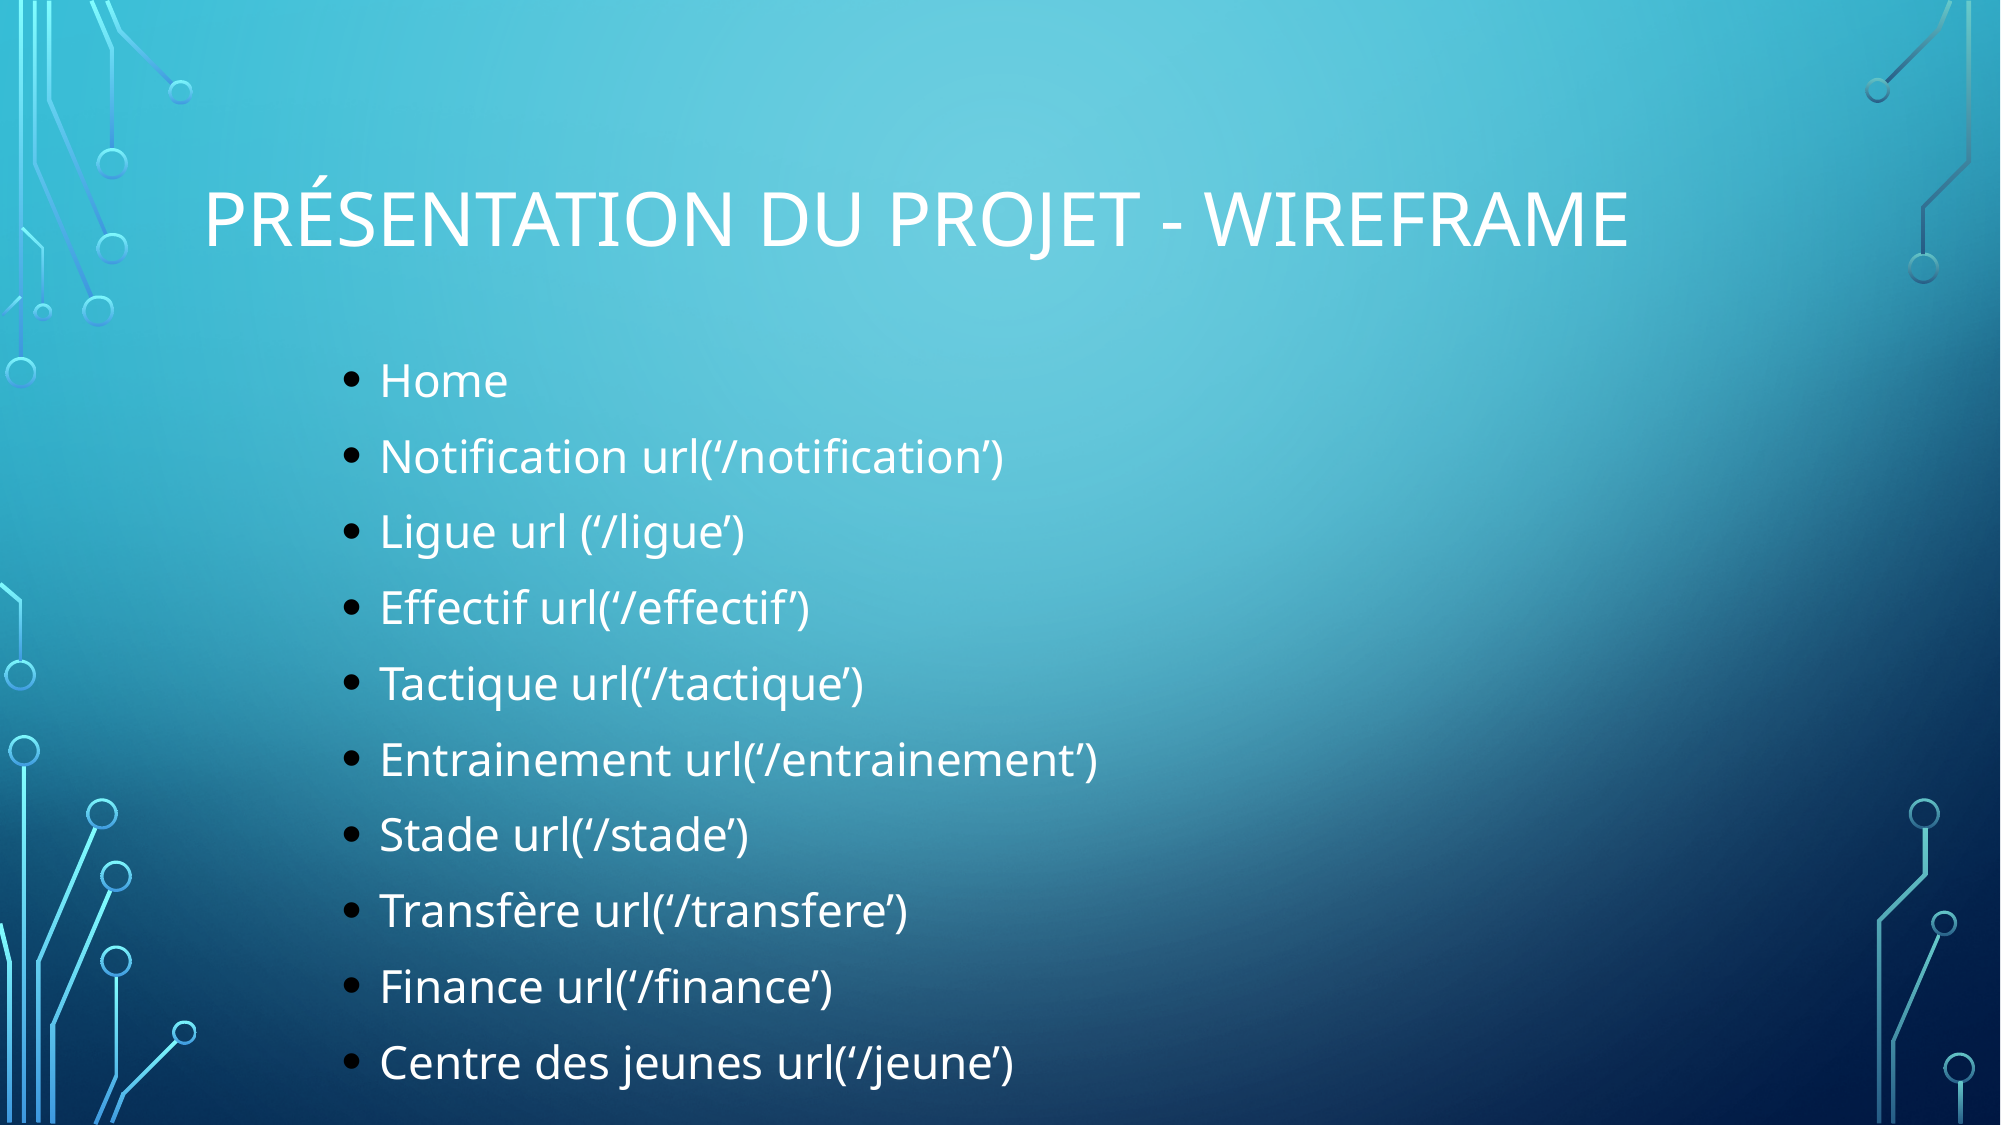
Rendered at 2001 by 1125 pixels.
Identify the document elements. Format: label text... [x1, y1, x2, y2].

title Présentation du projet - Wireframe [187, 101, 1813, 344]
list Home Notification url(‘/notification’) Ligue url (‘/ligue’) Effectif url(‘/effectif’) Tactique url(‘/tactique’) Entrainement url(‘/entrainement’) Stade url(‘/stade’) Transfère url(‘/transfere’) Finance url(‘/finance’) Centre des jeunes url(‘/jeune’) [326, 343, 1952, 1125]
